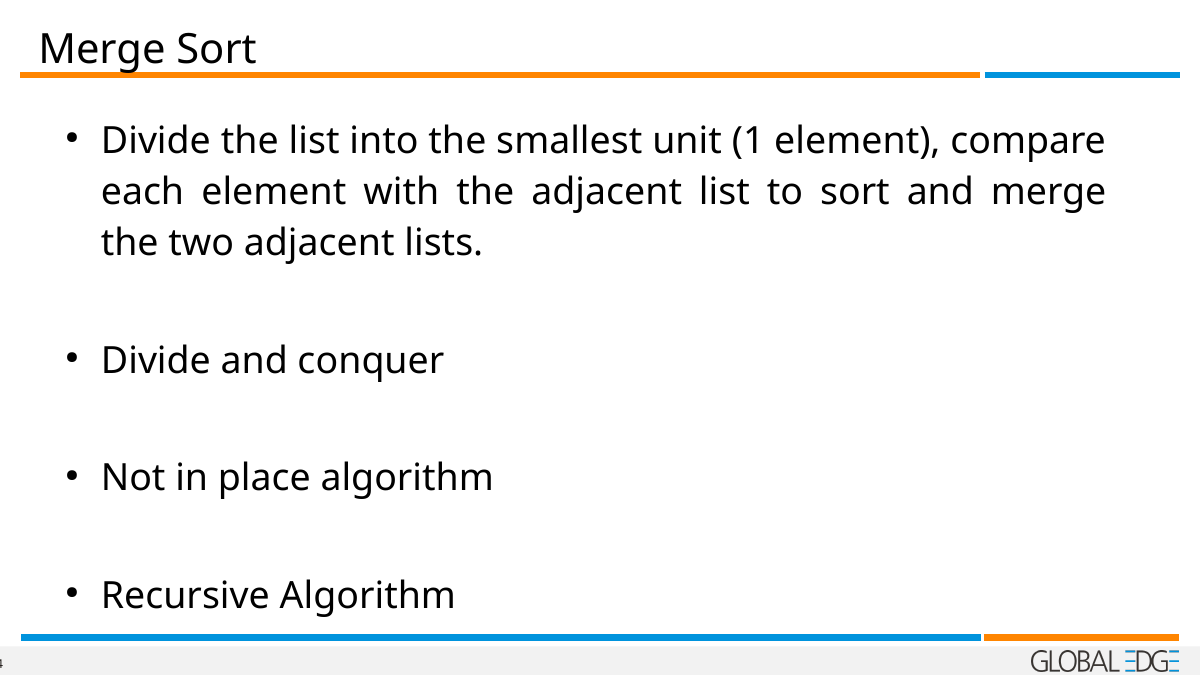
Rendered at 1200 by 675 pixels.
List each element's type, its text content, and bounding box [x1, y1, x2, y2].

picture [1031, 650, 1179, 672]
text_box Merge Sort [23, 11, 733, 76]
text_box Divide the list into the smallest unit (1 element), compare each element with the adjacent list to sort and merge the two adjacent lists. Divide and conquer Not in place algorithm Recursive Algorithm [50, 106, 1123, 585]
